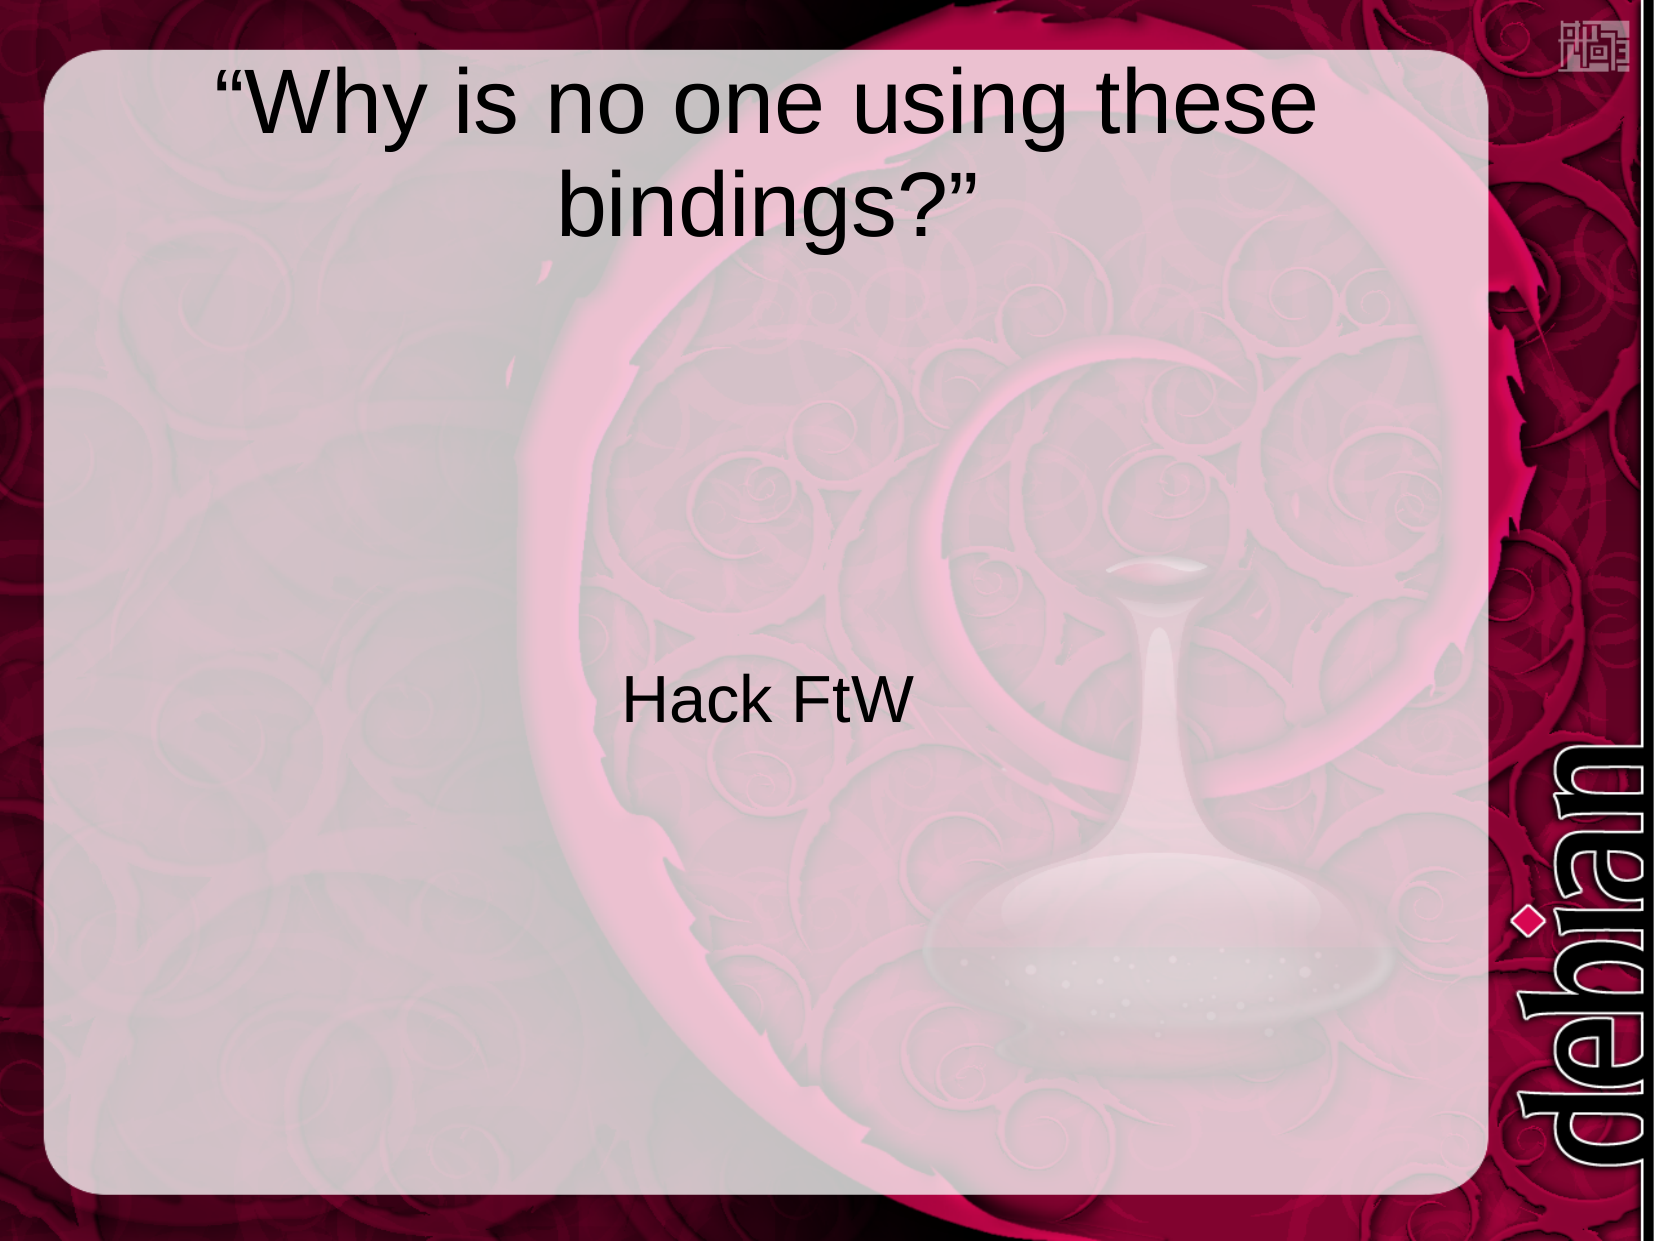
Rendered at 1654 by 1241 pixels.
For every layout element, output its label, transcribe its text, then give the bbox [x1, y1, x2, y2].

title “Why is no one using these bindings?” [59, 49, 1477, 257]
subtitle Hack FtW [59, 290, 1477, 1109]
picture [0, 0, 1654, 1241]
